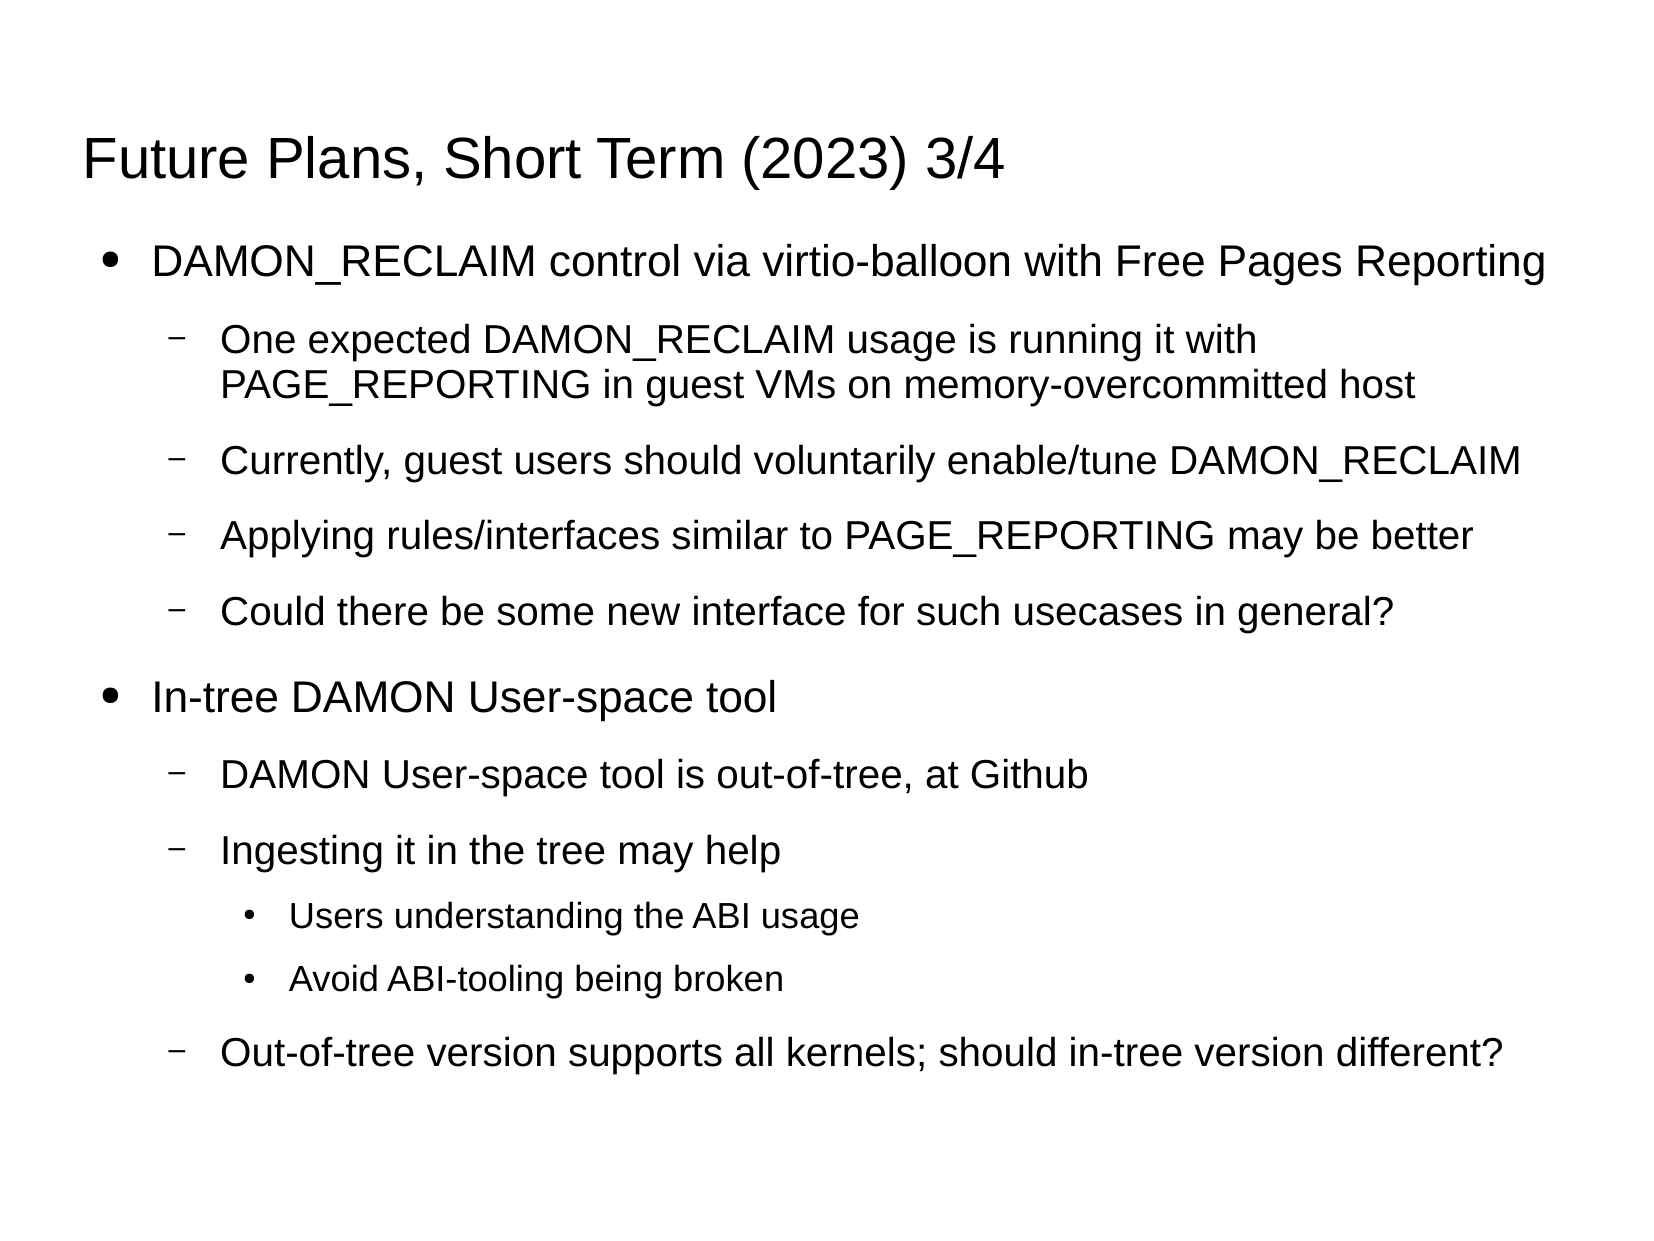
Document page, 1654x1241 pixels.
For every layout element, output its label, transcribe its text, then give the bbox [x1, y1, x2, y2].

title Future Plans, Short Term (2023) 3/4 [82, 108, 1571, 210]
list DAMON_RECLAIM control via virtio-balloon with Free Pages Reporting One expected DAMON_RECLAIM usage is running it with PAGE_REPORTING in guest VMs on memory-overcommitted host Currently, guest users should voluntarily enable/tune DAMON_RECLAIM Applying rules/interfaces similar to PAGE_REPORTING may be better Could there be some new interface for such usecases in general? In-tree DAMON User-space tool DAMON User-space tool is out-of-tree, at Github Ingesting it in the tree may help Users understanding the ABI usage Avoid ABI-tooling being broken Out-of-tree version supports all kernels; should in-tree version different? [82, 236, 1571, 1111]
